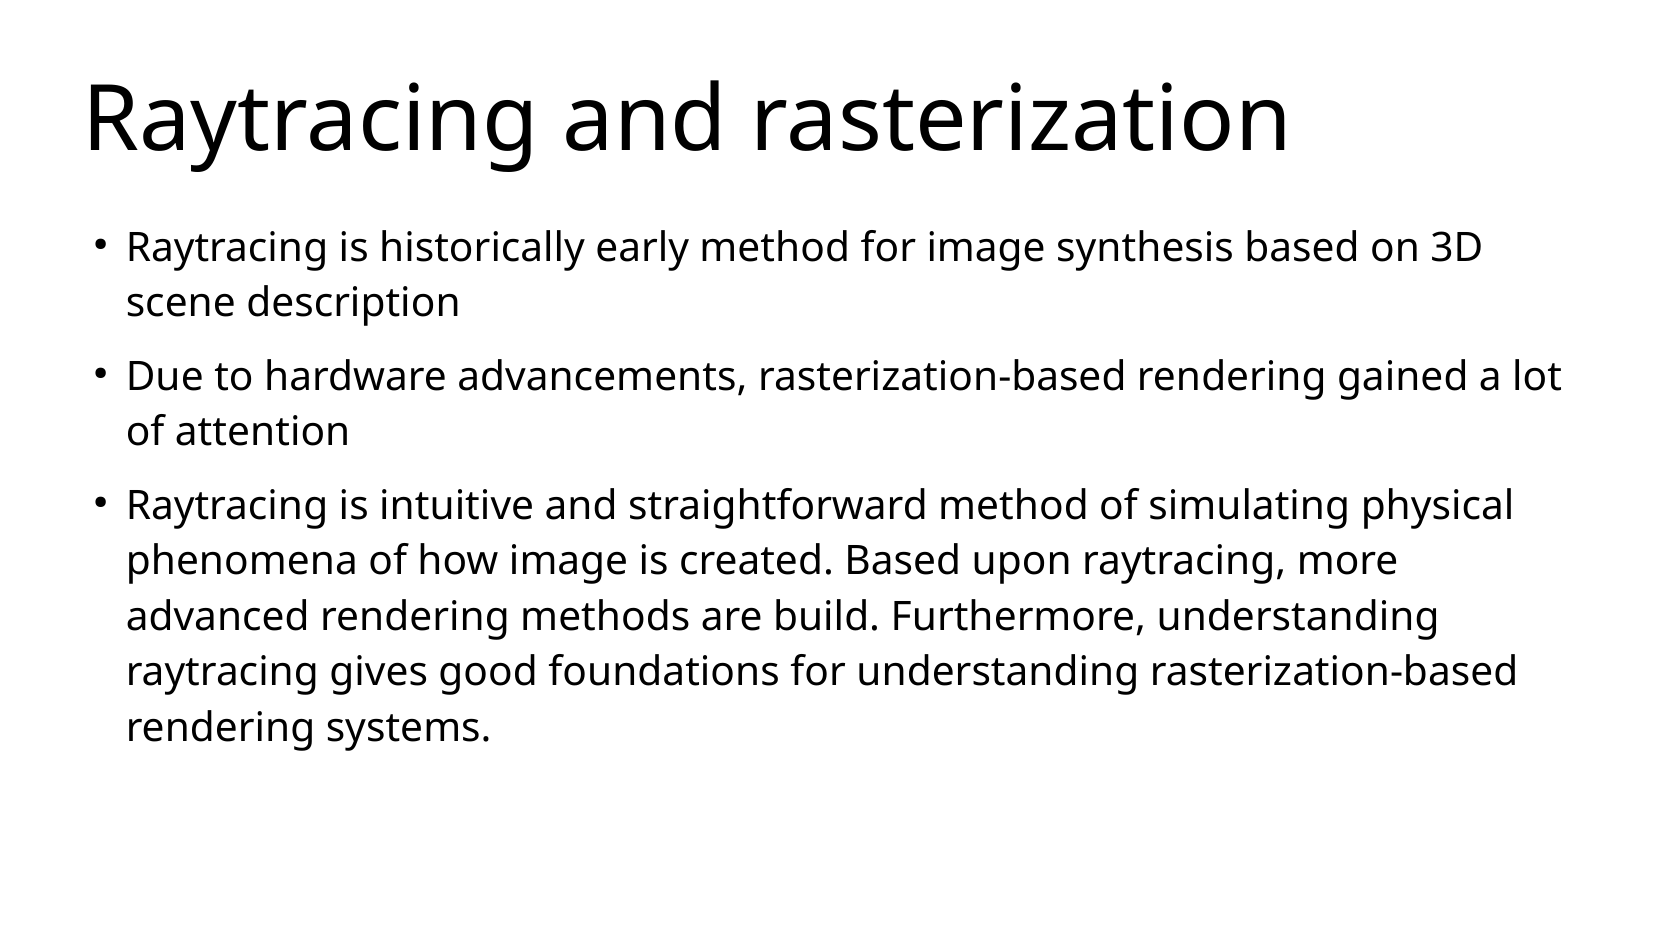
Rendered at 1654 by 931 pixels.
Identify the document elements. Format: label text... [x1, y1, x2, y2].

title Raytracing and rasterization [82, 37, 1571, 193]
list Raytracing is historically early method for image synthesis based on 3D scene description Due to hardware advancements, rasterization-based rendering gained a lot of attention Raytracing is intuitive and straightforward method of simulating physical phenomena of how image is created. Based upon raytracing, more advanced rendering methods are build. Furthermore, understanding raytracing gives good foundations for understanding rasterization-based rendering systems. [82, 217, 1571, 758]
